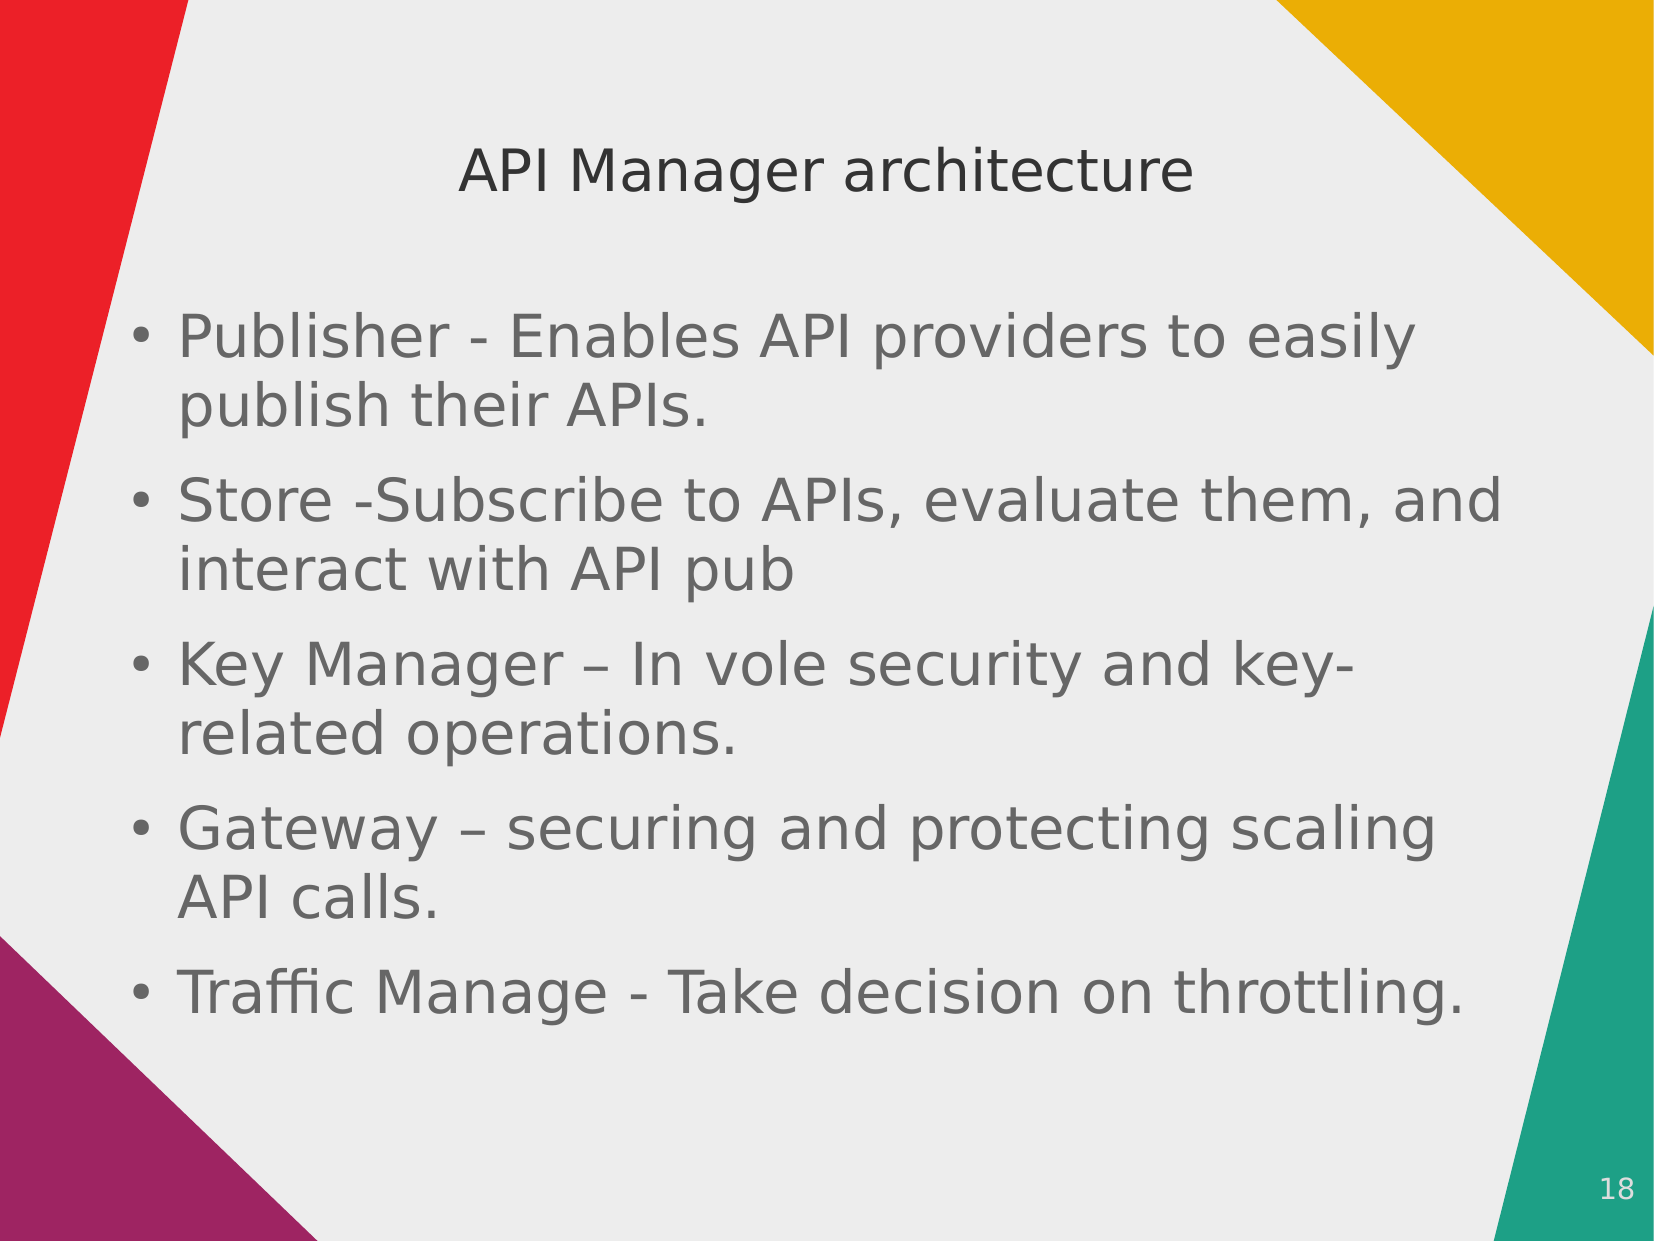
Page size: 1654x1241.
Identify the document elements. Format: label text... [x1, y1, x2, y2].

list Publisher - Enables API providers to easily publish their APIs. Store -Subscribe to APIs, evaluate them, and interact with API pub Key Manager – In vole security and key-related operations. Gateway – securing and protecting scaling API calls. Traffic Manage - Take decision on throttling. [114, 302, 1539, 1033]
title API Manager architecture [114, 73, 1539, 271]
